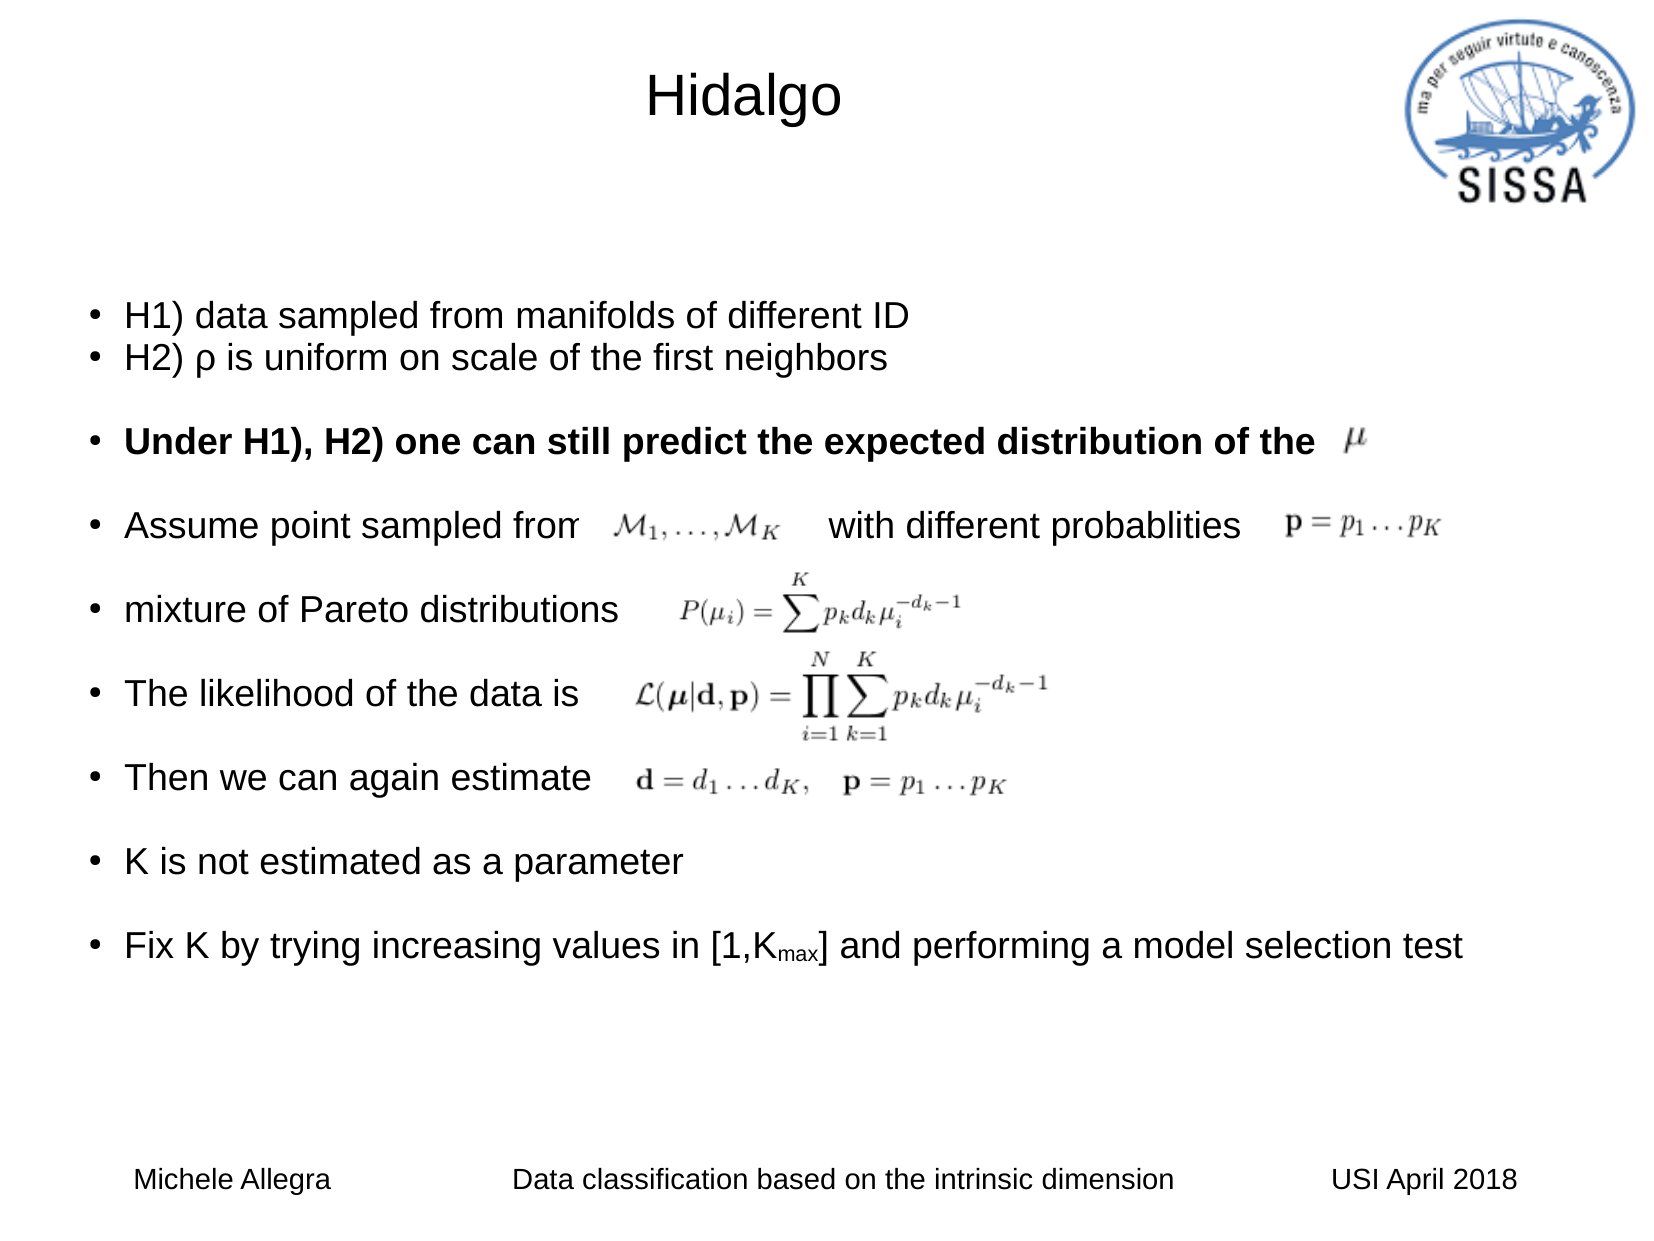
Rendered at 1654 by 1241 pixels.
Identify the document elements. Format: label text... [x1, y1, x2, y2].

picture [579, 495, 809, 567]
picture [1264, 503, 1460, 563]
title Michele Allegra Data classification based on the intrinsic dimension USI April 2018 [82, 1141, 1571, 1217]
picture [1391, 16, 1652, 207]
title Hidalgo [118, 44, 1371, 147]
picture [1331, 409, 1387, 473]
subtitle [82, 198, 1571, 1111]
text_box H1) data sampled from manifolds of different ID H2) ρ is uniform on scale of the first neighbors Under H1), H2) one can still predict the expected distribution of the Assume point sampled from with different probablities mixture of Pareto distributions The likelihood of the data is Then we can again estimate K is not estimated as a parameter Fix K by trying increasing values in [1,Kmax] and performing a model selection test [88, 174, 1577, 1087]
